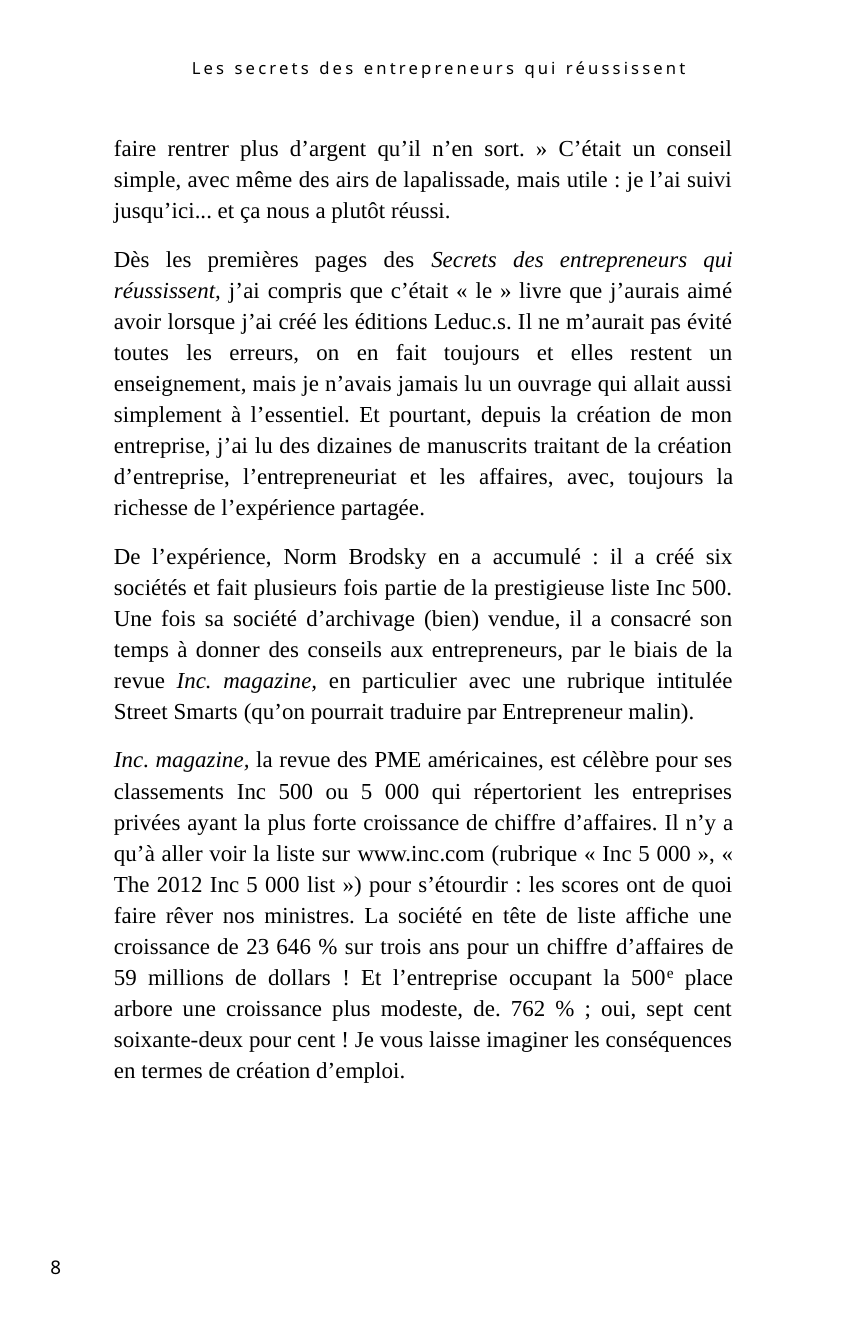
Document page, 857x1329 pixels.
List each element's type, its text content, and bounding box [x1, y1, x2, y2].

text_box 8 [50, 1256, 67, 1277]
text_box Les secrets des entrepreneurs qui réussissent [192, 57, 654, 84]
text_box faire rentrer plus d’argent qu’il n’en sort. » C’était un conseil simple, avec même des airs de lapalissade, mais utile : je l’ai suivi jusqu’ici... et ça nous a plutôt réussi. Dès les premières pages des Secrets des entrepreneurs qui réussissent, j’ai compris que c’était « le » livre que j’aurais aimé avoir lorsque j’ai créé les éditions Leduc.s. Il ne m’aurait pas évité toutes les erreurs, on en fait toujours et elles restent un enseignement, mais je n’avais jamais lu un ouvrage qui allait aussi simplement à l’essentiel. Et pourtant, depuis la création de mon entreprise, j’ai lu des dizaines de manuscrits traitant de la création d’entreprise, l’entrepreneuriat et les affaires, avec, toujours la richesse de l’expérience partagée. De l’expérience, Norm Brodsky en a accumulé : il a créé six sociétés et fait plusieurs fois partie de la prestigieuse liste Inc 500. Une fois sa société d’archivage (bien) vendue, il a consacré son temps à donner des conseils aux entrepreneurs, par le biais de la revue Inc. magazine, en particulier avec une rubrique intitulée Street Smarts (qu’on pourrait traduire par Entrepreneur malin). Inc. magazine, la revue des PME américaines, est célèbre pour ses classements Inc 500 ou 5 000 qui répertorient les entreprises privées ayant la plus forte croissance de chiffre d’affaires. Il n’y a qu’à aller voir la liste sur www.inc.com (rubrique « Inc 5 000 », « The 2012 Inc 5 000 list ») pour s’étourdir : les scores ont de quoi faire rêver nos ministres. La société en tête de liste affiche une croissance de 23 646 % sur trois ans pour un chiffre d’affaires de 59 millions de dollars ! Et l’entreprise occupant la 500e place arbore une croissance plus modeste, de. 762 % ; oui, sept cent soixante-deux pour cent ! Je vous laisse imaginer les conséquences en termes de création d’emploi. [114, 130, 734, 1157]
